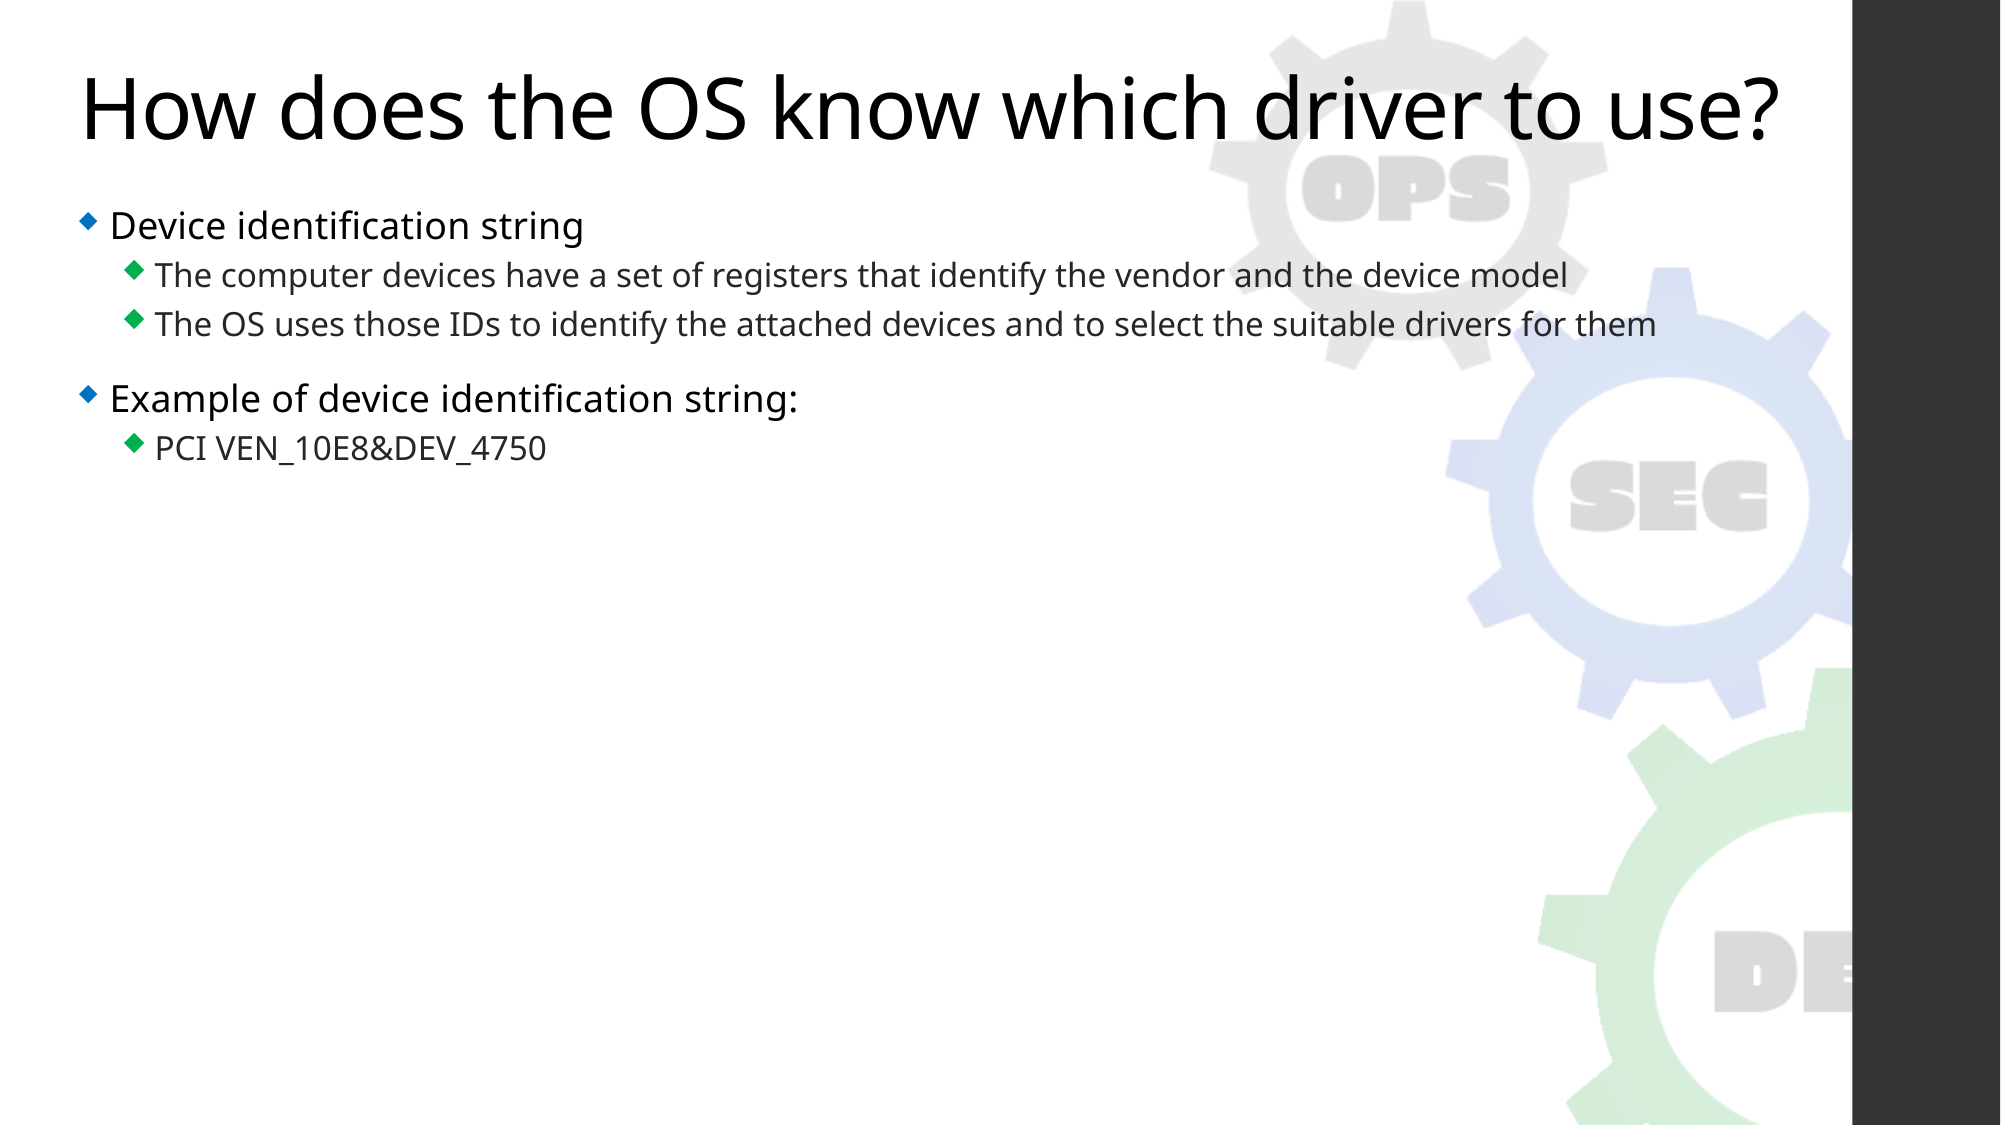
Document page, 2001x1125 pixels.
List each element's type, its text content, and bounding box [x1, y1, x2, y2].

title How does the OS know which driver to use? [64, 33, 1797, 166]
list Device identification string The computer devices have a set of registers that identify the vendor and the device model The OS uses those IDs to identify the attached devices and to select the suitable drivers for them Example of device identification string: PCI VEN_10E8&DEV_4750 [64, 198, 1797, 1073]
